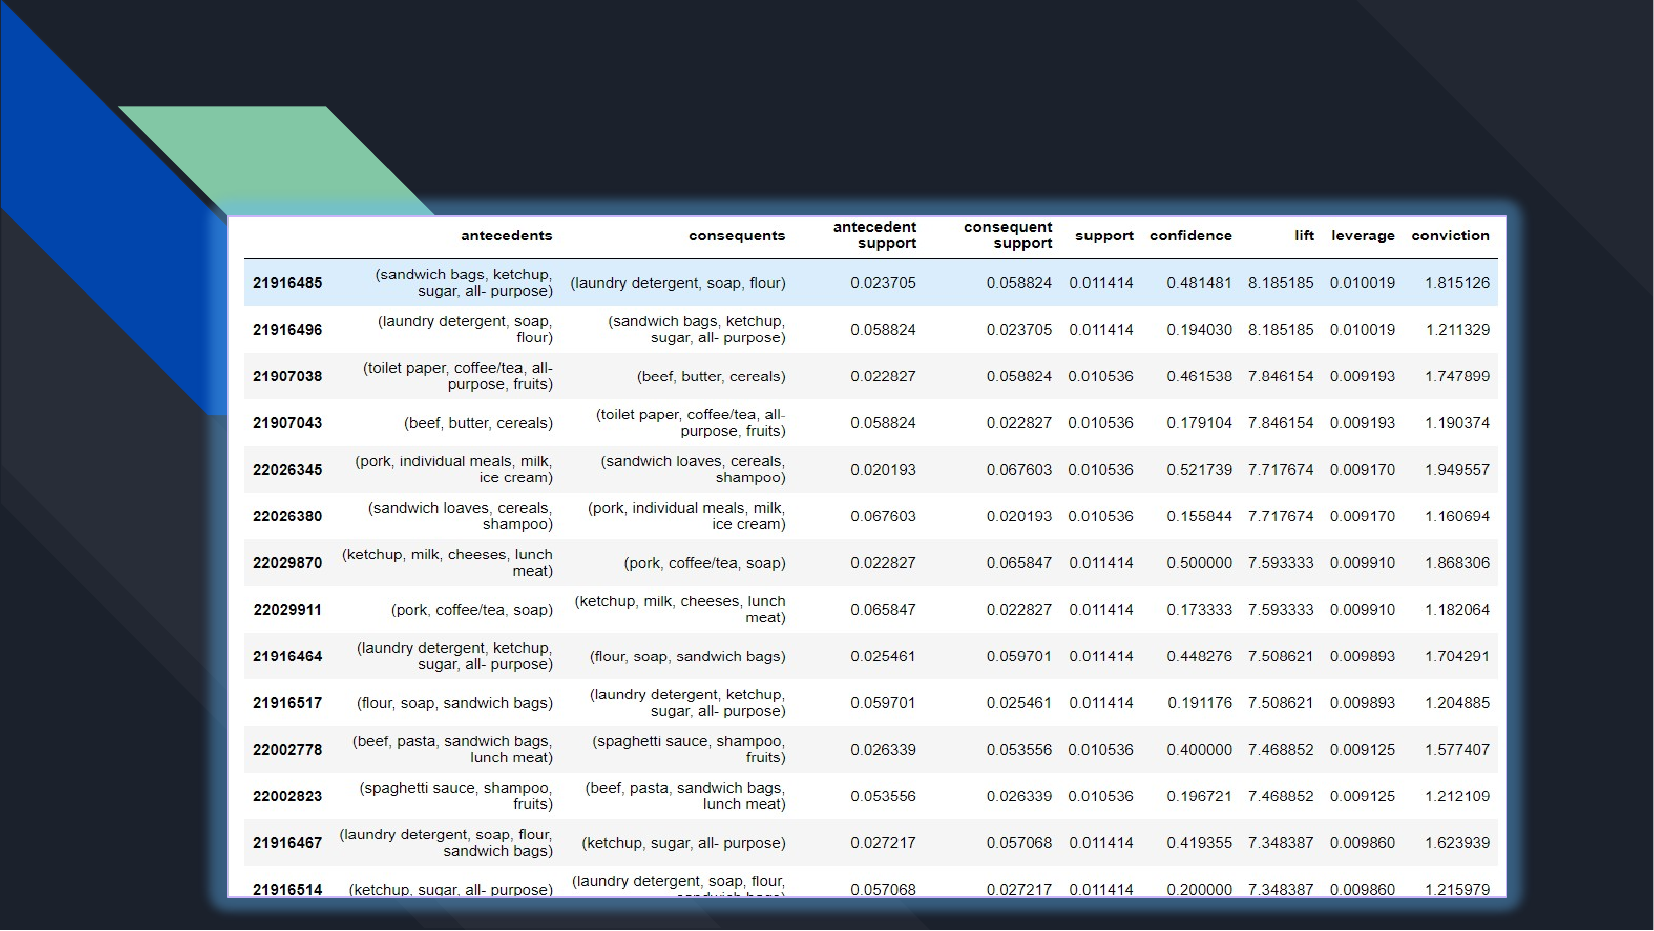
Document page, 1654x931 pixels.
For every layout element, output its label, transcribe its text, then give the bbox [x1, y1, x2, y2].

text_box [195, 187, 1538, 925]
text_box MILESTONE 1 - VAIBHAV [1538, 709, 1547, 801]
